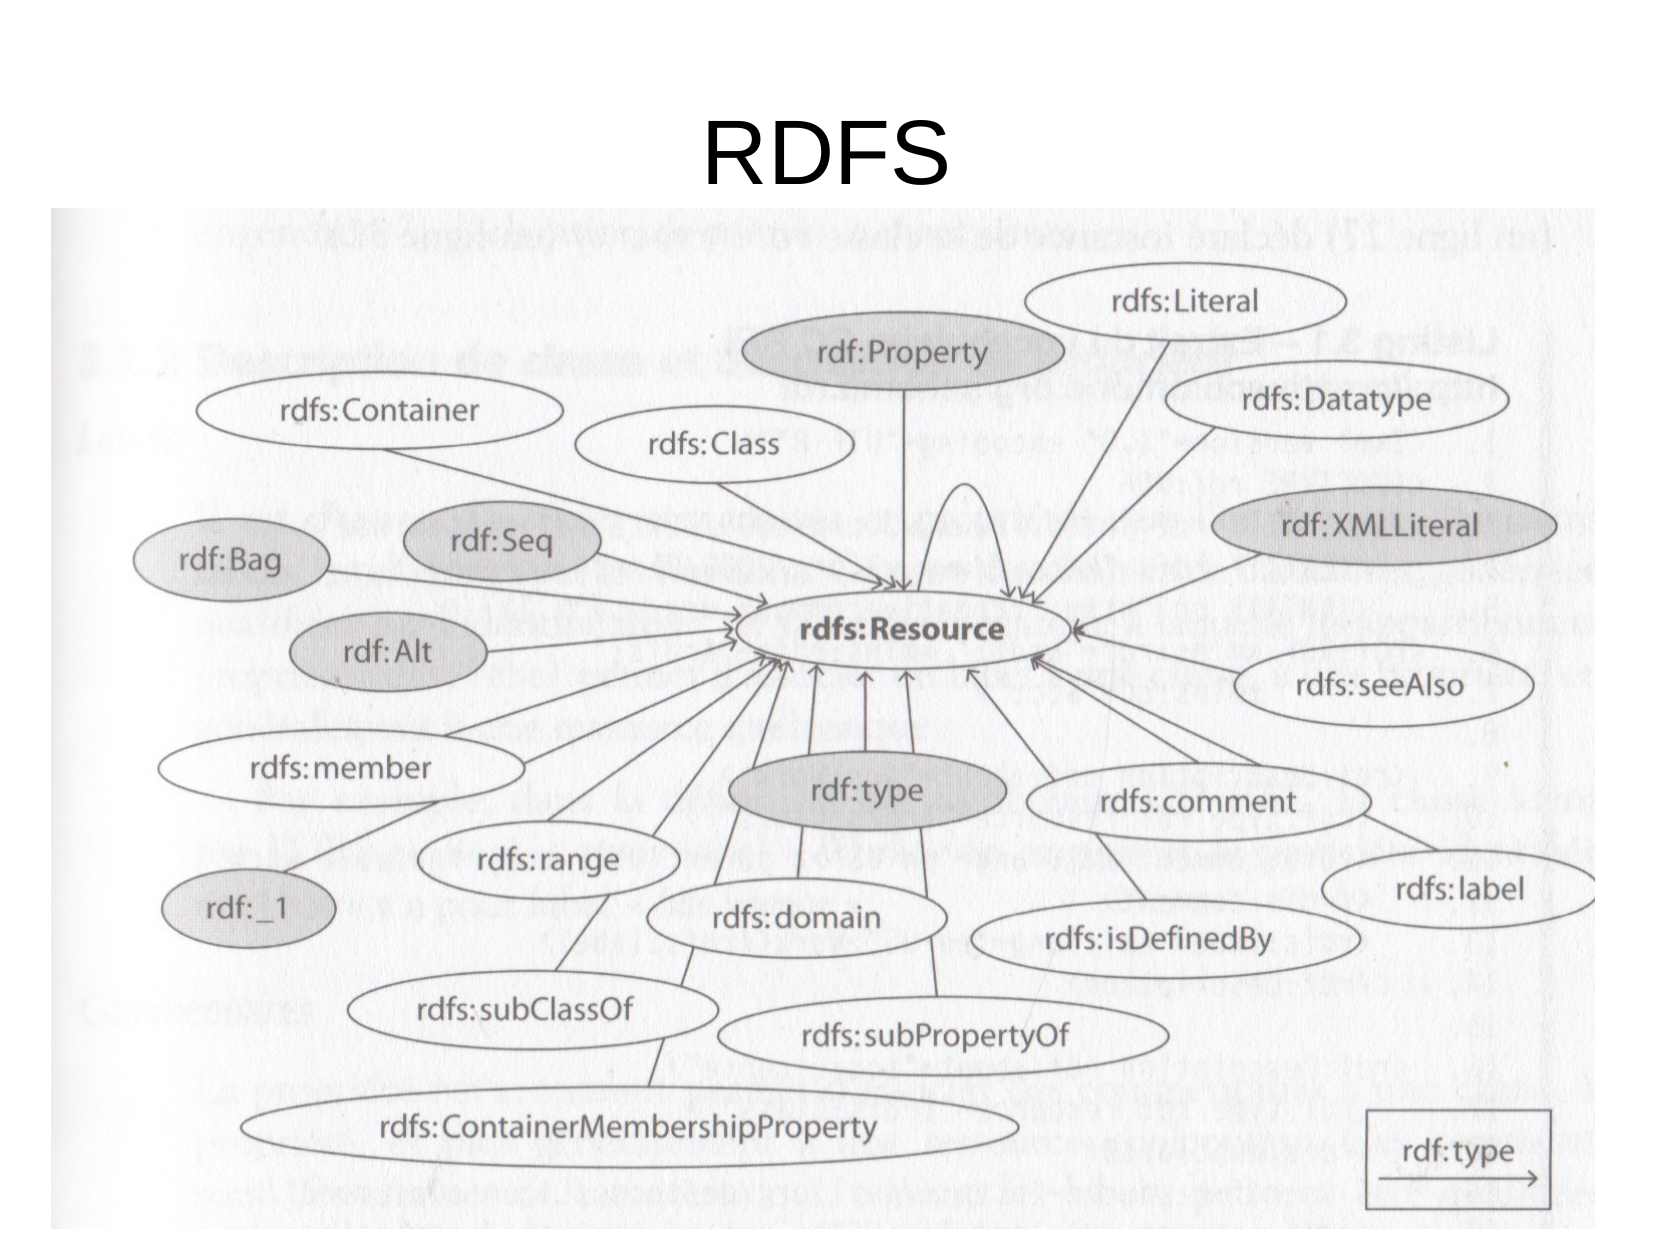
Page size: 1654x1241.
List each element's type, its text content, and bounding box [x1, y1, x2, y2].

title RDFS [82, 49, 1571, 208]
picture [51, 208, 1595, 1229]
